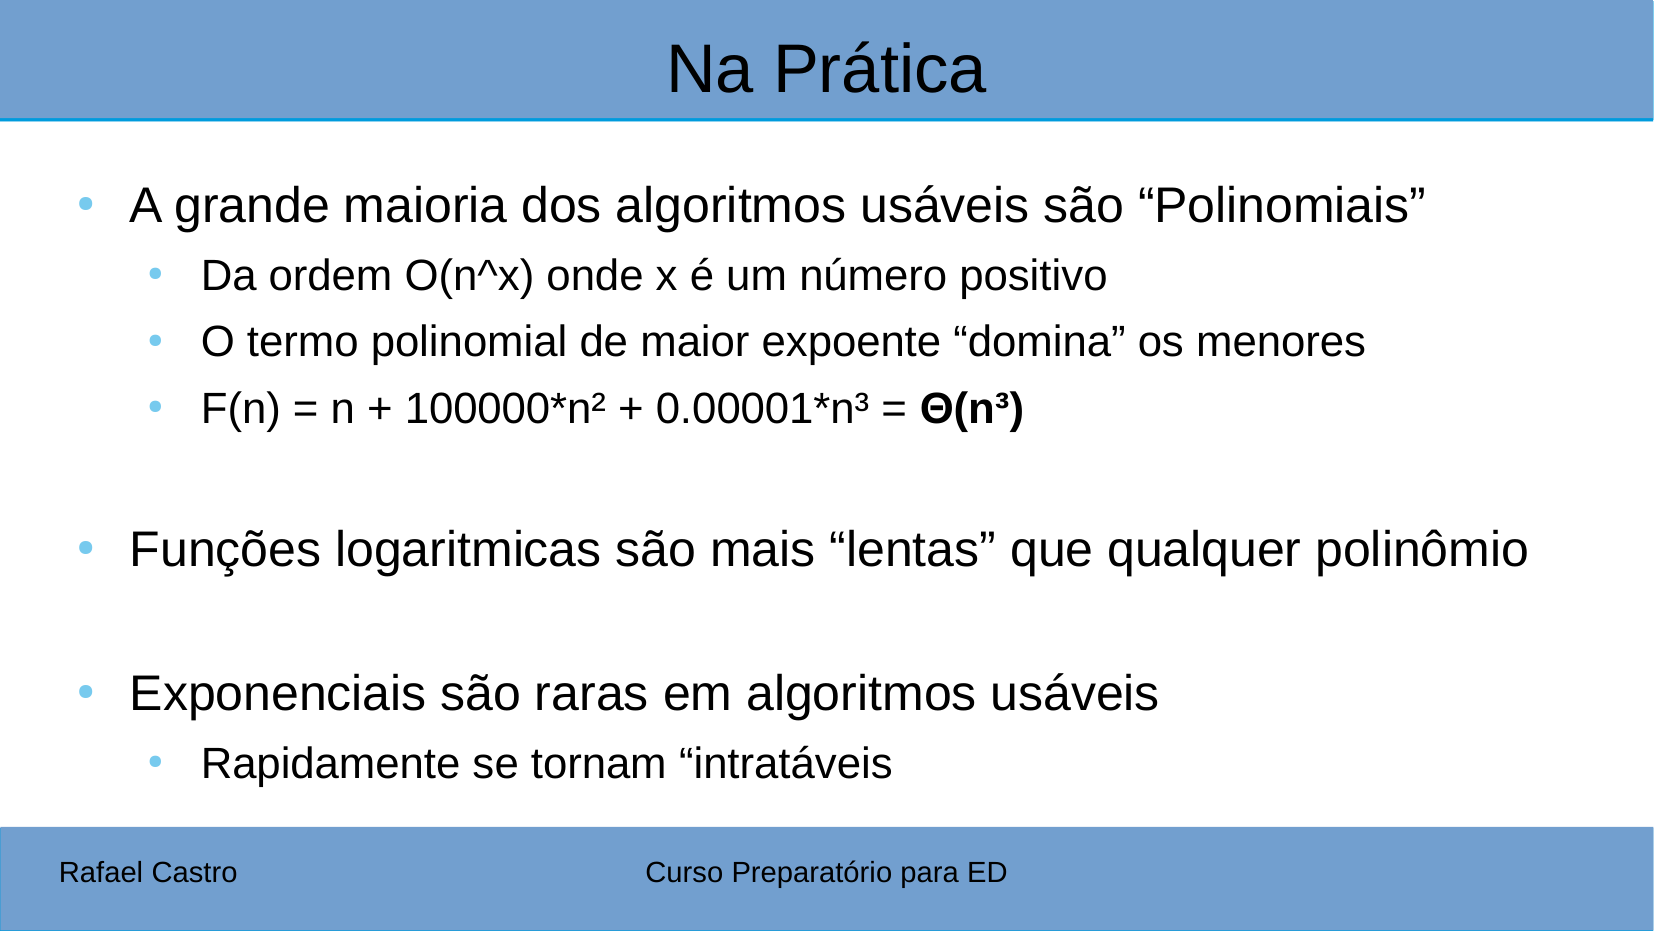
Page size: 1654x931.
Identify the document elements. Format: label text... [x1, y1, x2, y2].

title Na Prática [59, 29, 1595, 108]
list A grande maioria dos algoritmos usáveis são “Polinomiais” Da ordem O(n^x) onde x é um número positivo O termo polinomial de maior expoente “domina” os menores F(n) = n + 100000*n² + 0.00001*n³ = Θ(n³) Funções logaritmicas são mais “lentas” que qualquer polinômio Exponenciais são raras em algoritmos usáveis Rapidamente se tornam “intratáveis [59, 177, 1595, 768]
